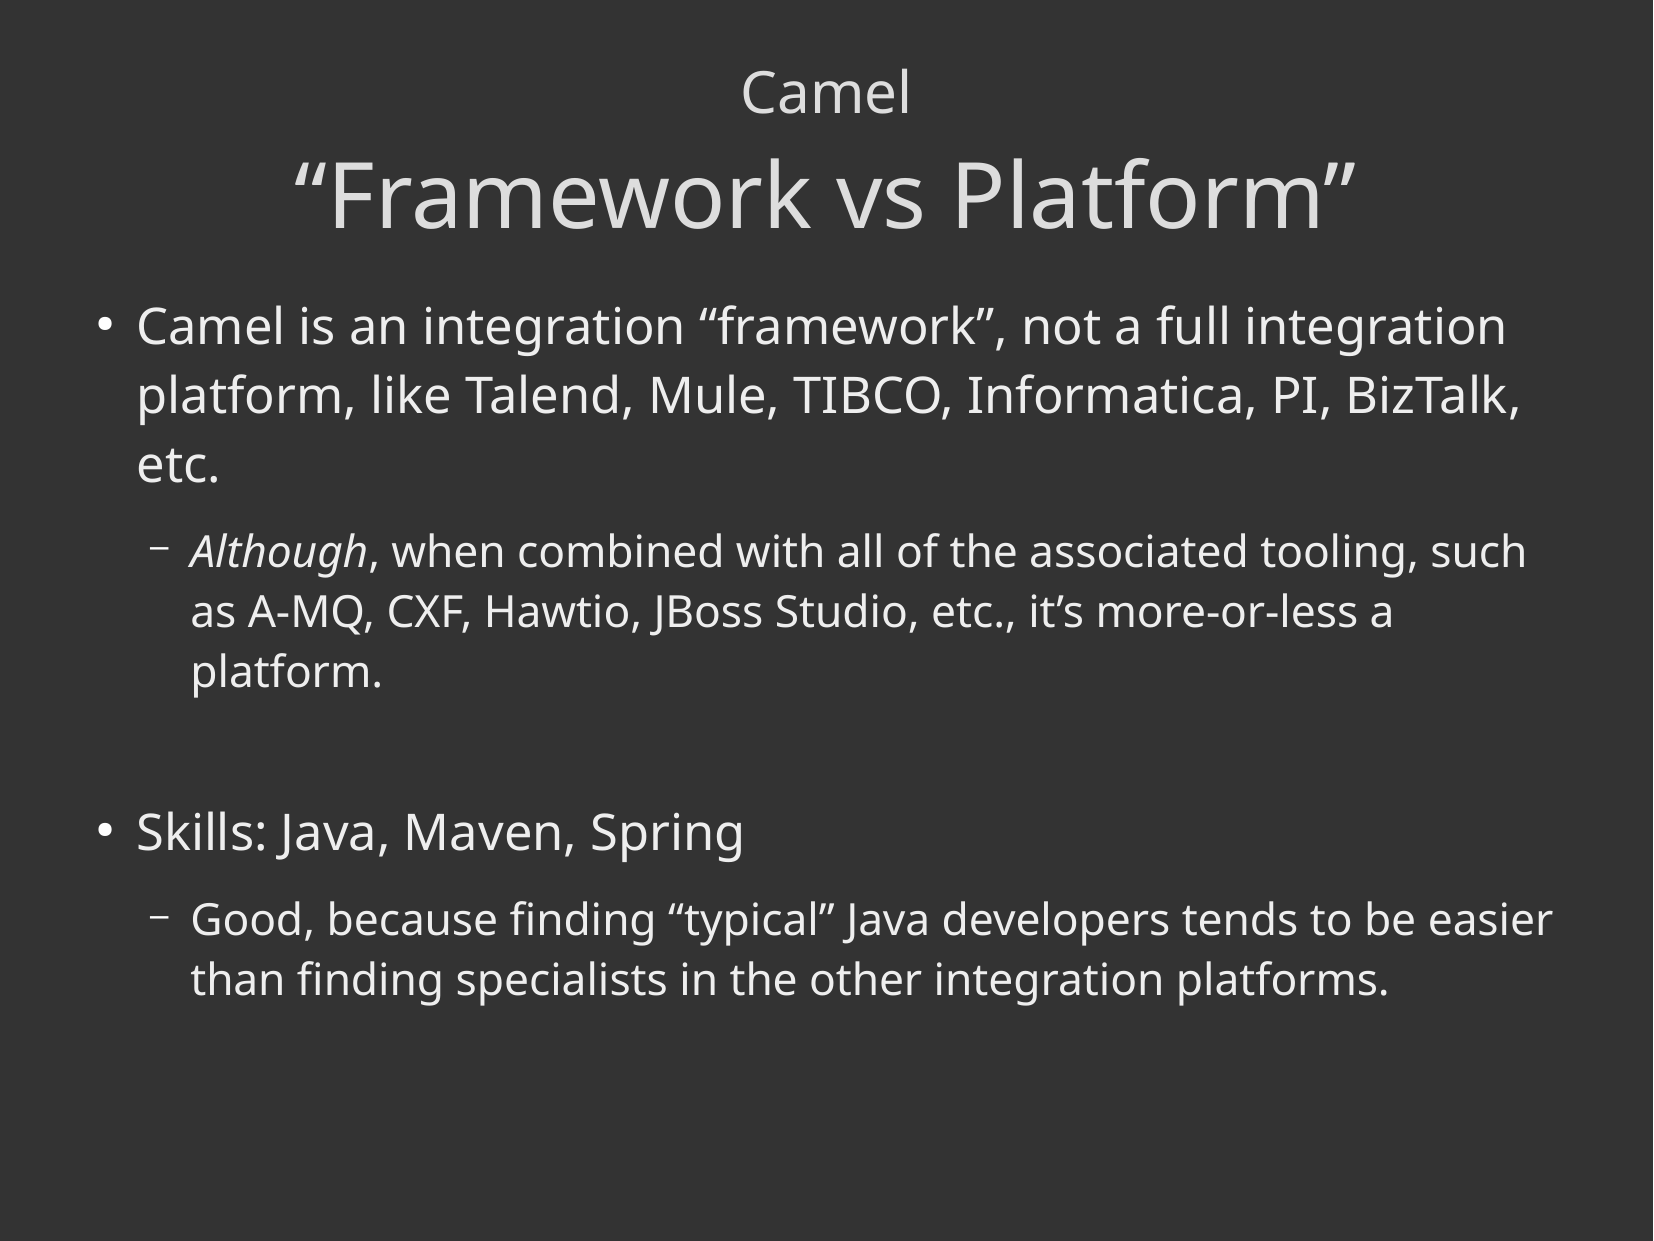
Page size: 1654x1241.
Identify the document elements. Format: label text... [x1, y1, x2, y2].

list Camel is an integration “framework”, not a full integration platform, like Talend, Mule, TIBCO, Informatica, PI, BizTalk, etc. Although, when combined with all of the associated tooling, such as A-MQ, CXF, Hawtio, JBoss Studio, etc., it’s more-or-less a platform. Skills: Java, Maven, Spring Good, because finding “typical” Java developers tends to be easier than finding specialists in the other integration platforms. [82, 290, 1571, 1010]
title Camel “Framework vs Platform” [82, 49, 1571, 257]
